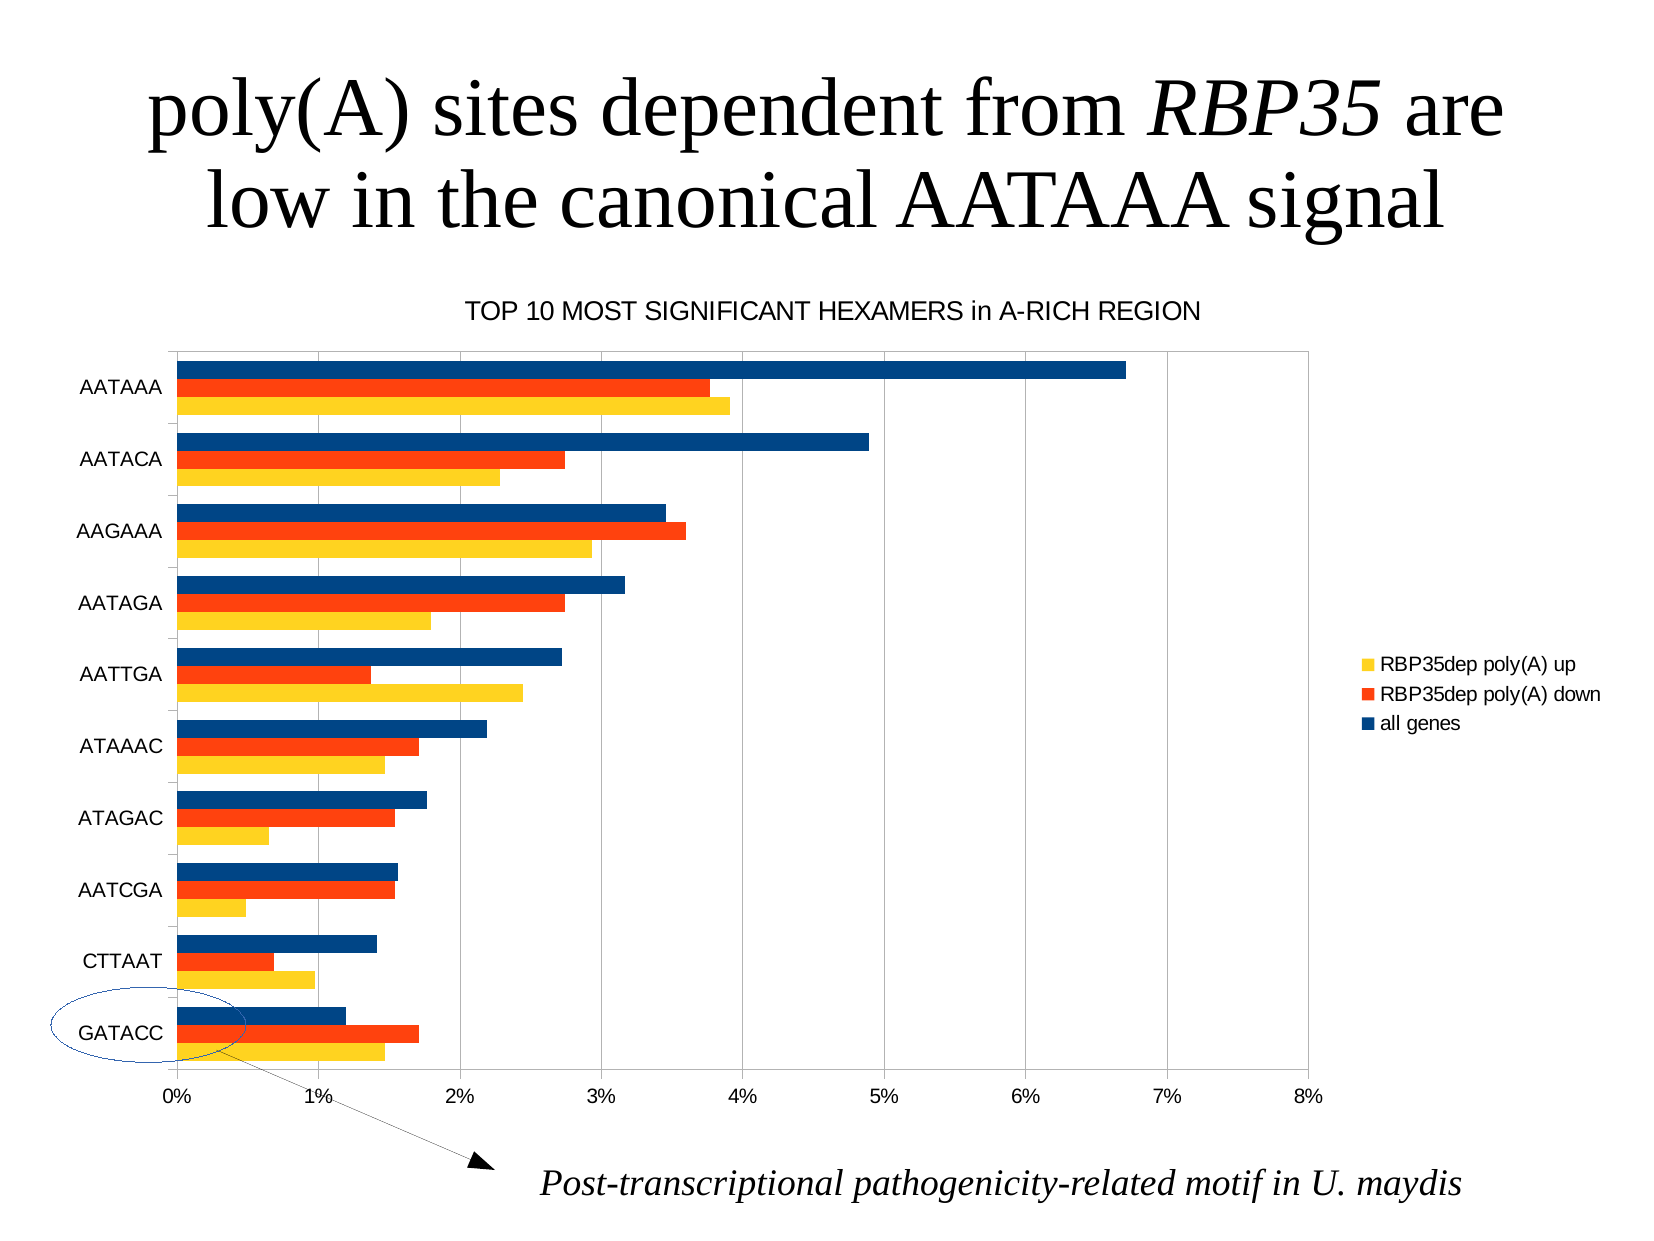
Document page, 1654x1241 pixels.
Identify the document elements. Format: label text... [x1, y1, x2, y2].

text_box [50, 987, 246, 1063]
chart [45, 263, 1621, 1126]
title poly(A) sites dependent from RBP35 are low in the canonical AATAAA signal [82, 49, 1571, 257]
text_box Post-transcriptional pathogenicity-related motif in U. maydis [525, 1155, 1479, 1212]
